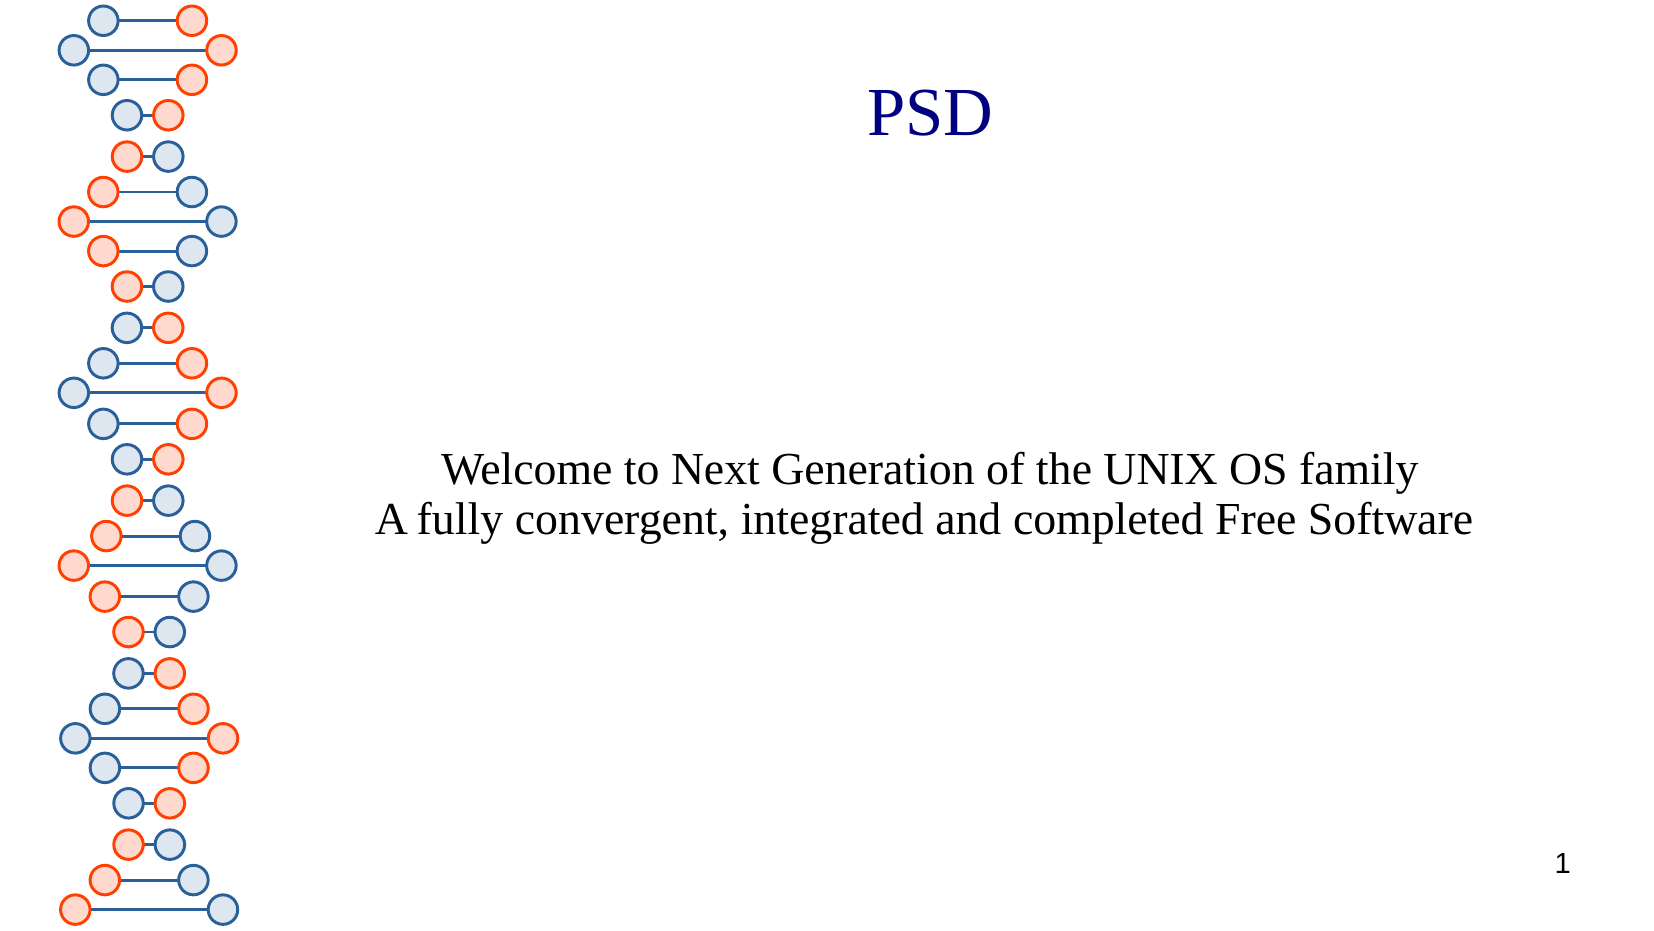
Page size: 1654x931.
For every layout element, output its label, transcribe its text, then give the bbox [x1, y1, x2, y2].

title PSD [265, 35, 1595, 189]
subtitle Welcome to Next Generation of the UNIX OS family A fully convergent, integrated and completed Free Software [265, 224, 1595, 764]
